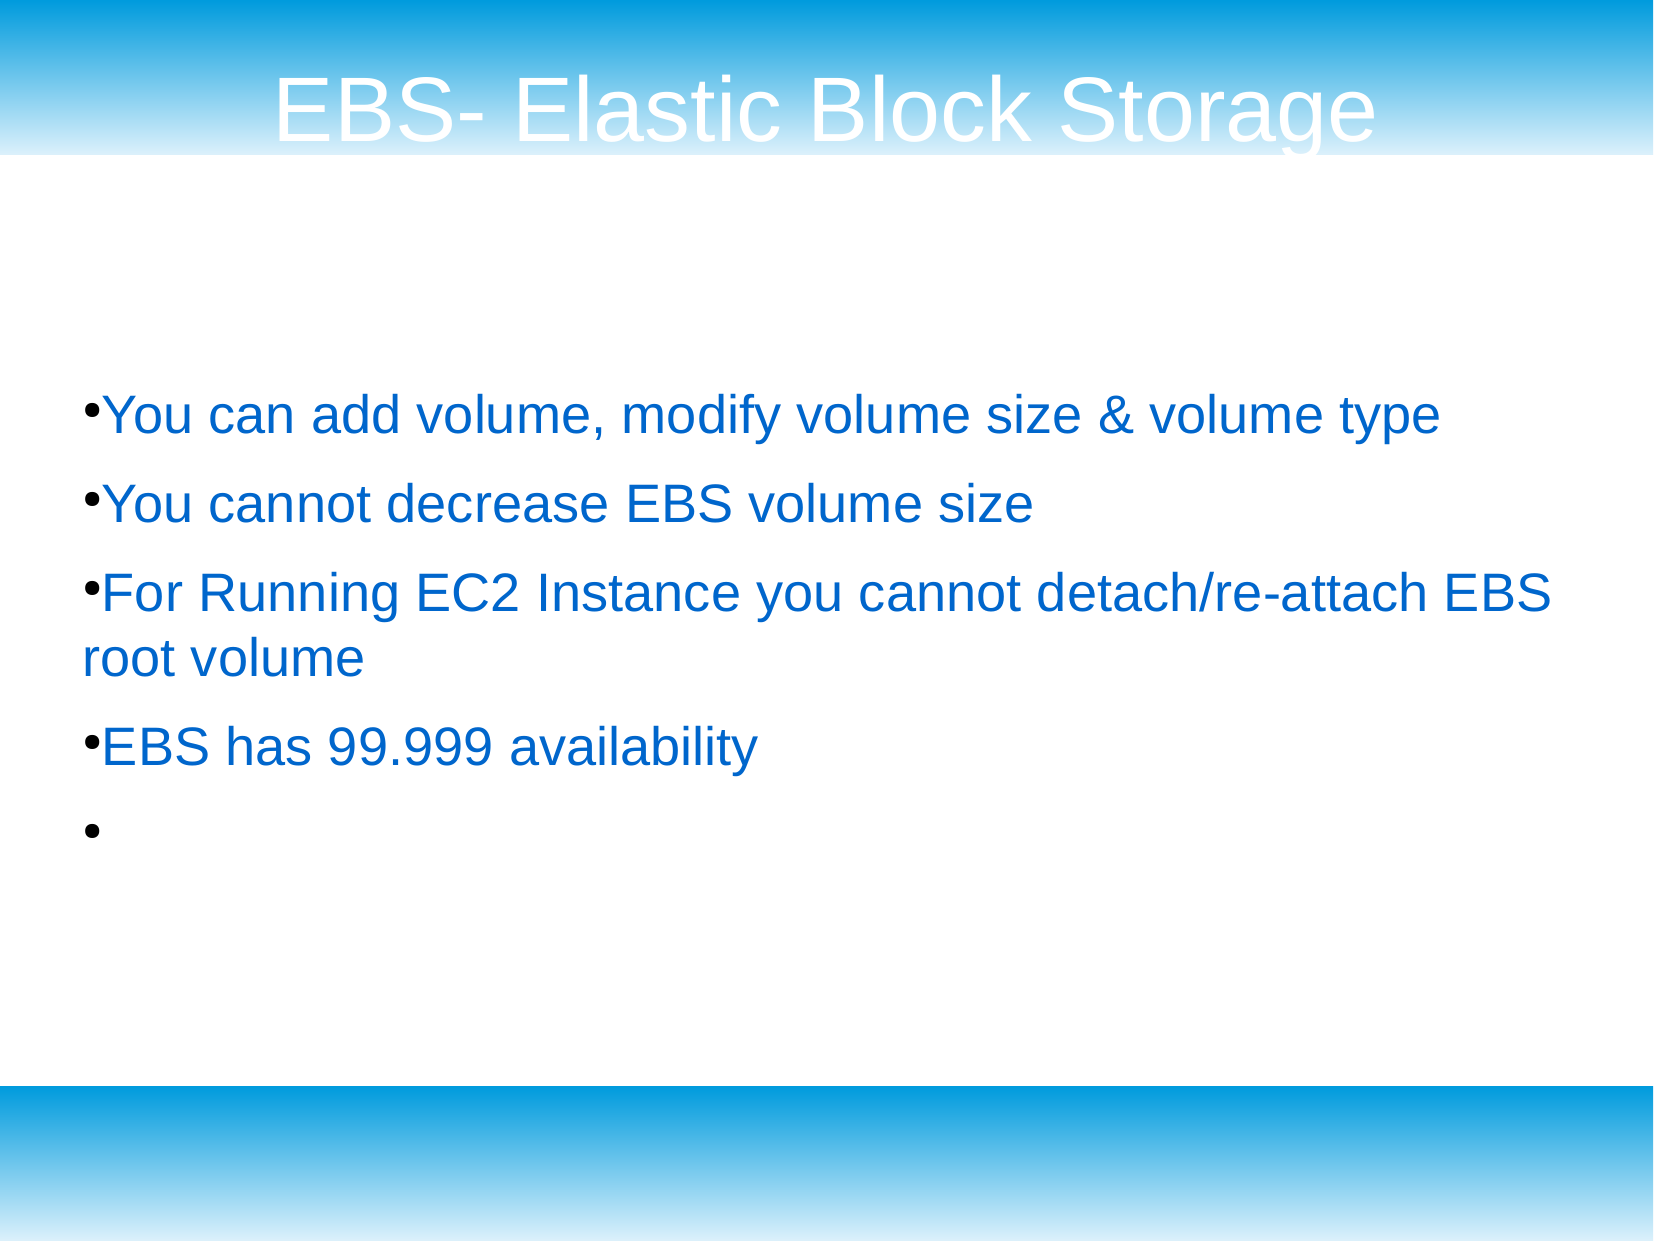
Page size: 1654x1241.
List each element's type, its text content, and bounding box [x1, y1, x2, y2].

list You can add volume, modify volume size & volume type You cannot decrease EBS volume size For Running EC2 Instance you cannot detach/re-attach EBS root volume EBS has 99.999 availability [82, 290, 1571, 1010]
title EBS- Elastic Block Storage [82, 49, 1571, 155]
